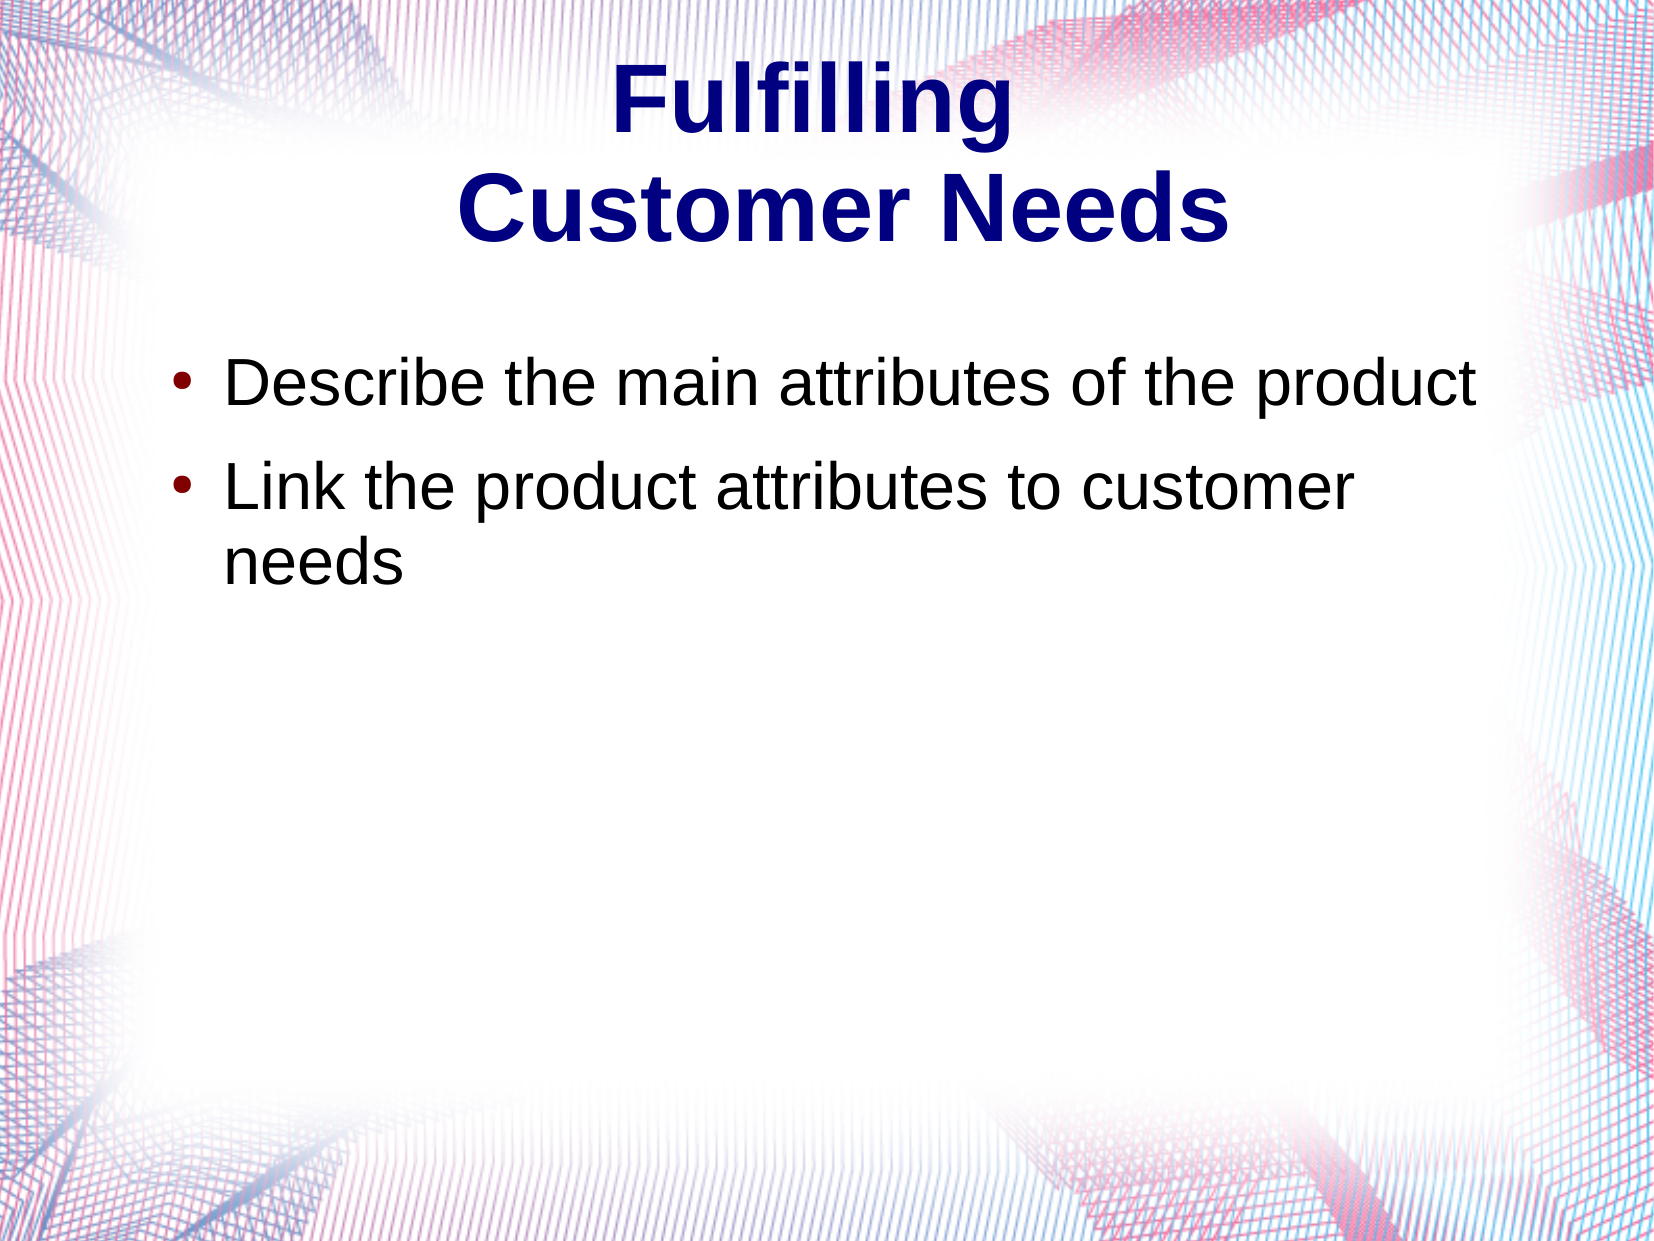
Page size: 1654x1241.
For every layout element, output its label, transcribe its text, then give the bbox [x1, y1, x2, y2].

title Fulfilling Customer Needs [82, 43, 1571, 263]
picture [0, 0, 1654, 1241]
list Describe the main attributes of the product Link the product attributes to customer needs [152, 344, 1534, 1127]
